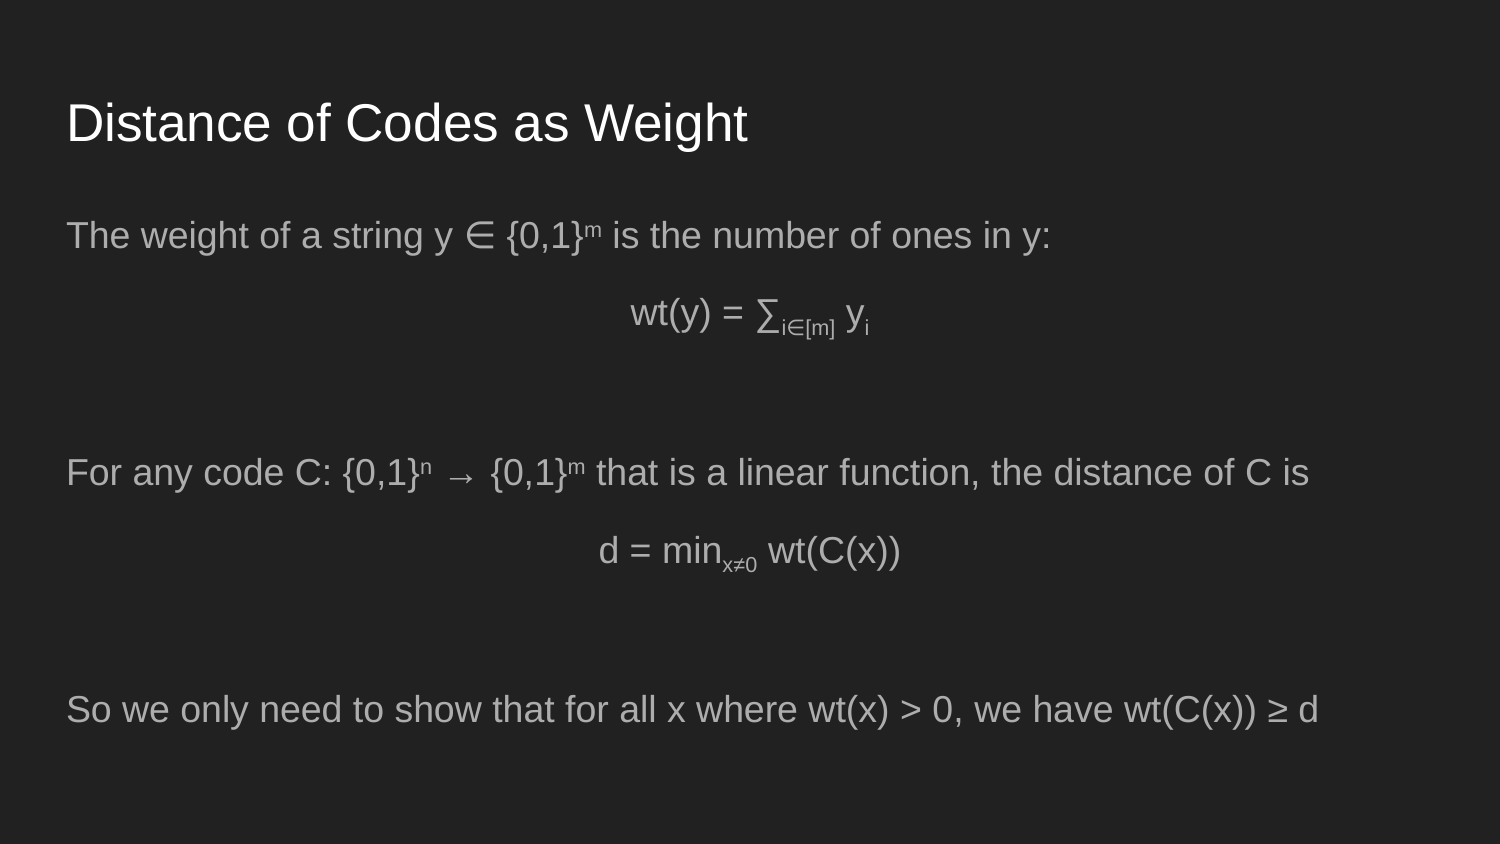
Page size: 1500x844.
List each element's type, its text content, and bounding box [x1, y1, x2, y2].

list The weight of a string y ∈ {0,1}m is the number of ones in y: wt(y) = ∑i∈[m] yi For any code C: {0,1}n → {0,1}m that is a linear function, the distance of C is d = minx≠0 wt(C(x)) So we only need to show that for all x where wt(x) > 0, we have wt(C(x)) ≥ d [51, 189, 1449, 750]
title Distance of Codes as Weight [51, 72, 1449, 167]
